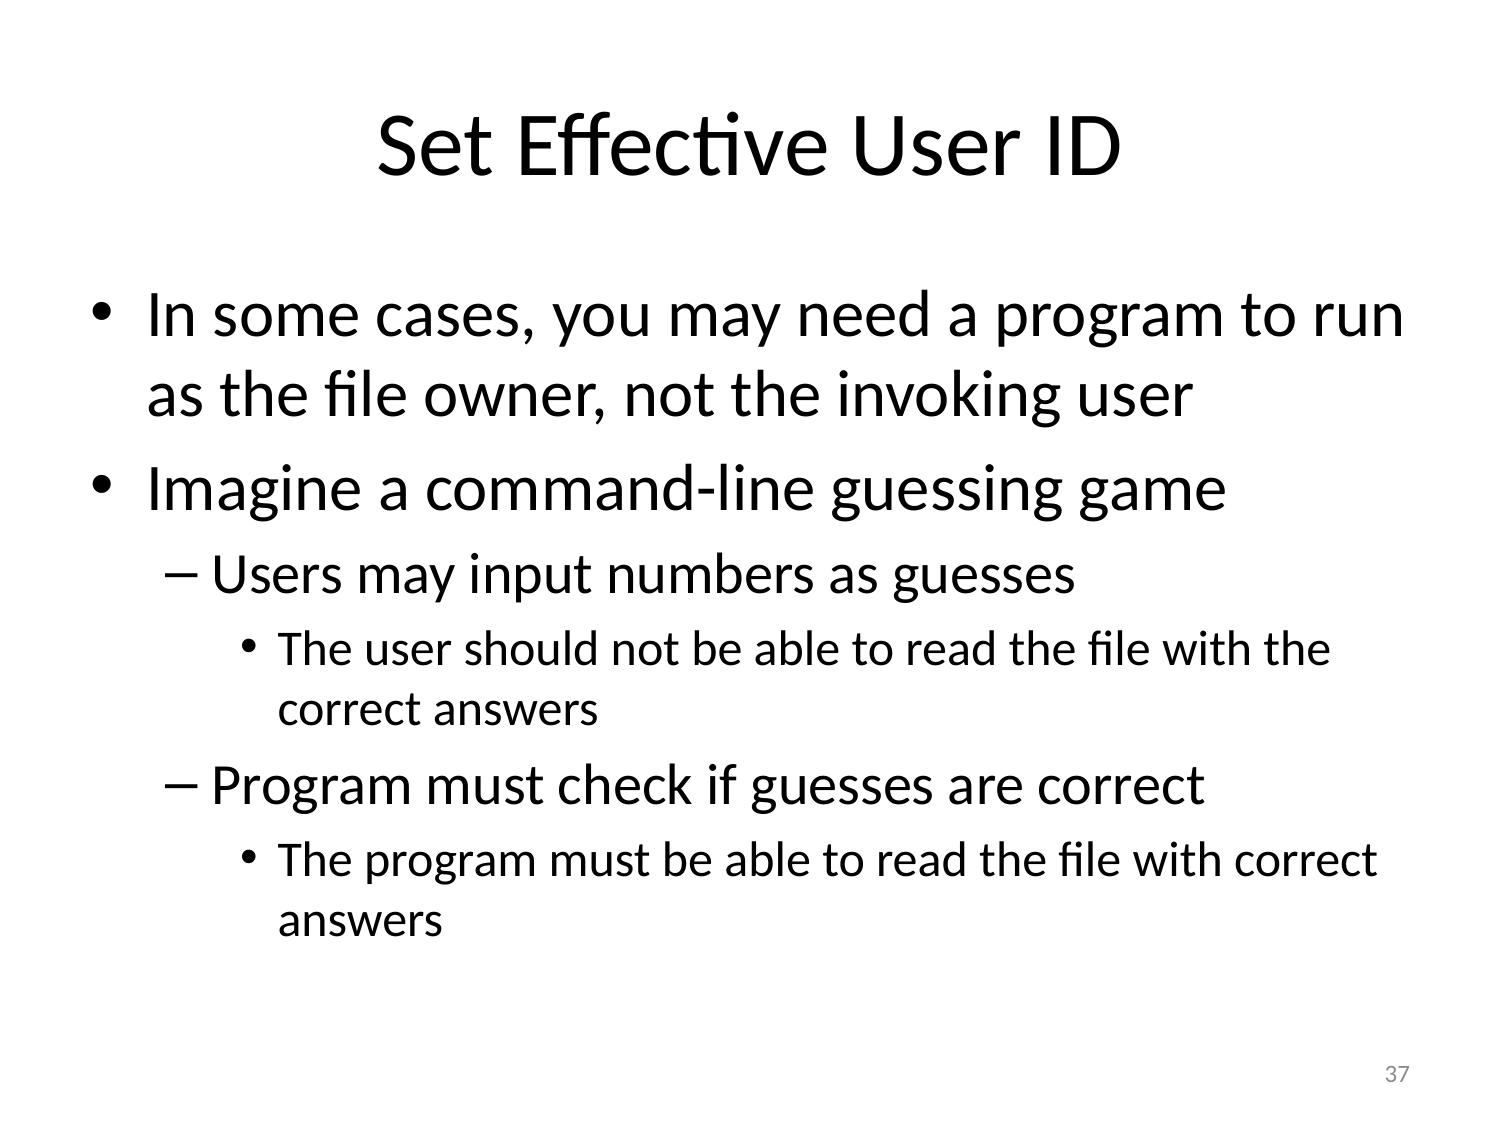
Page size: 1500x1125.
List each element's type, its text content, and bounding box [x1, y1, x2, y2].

slide_number <number> [1074, 1042, 1425, 1103]
title Set Effective User ID [75, 45, 1425, 233]
list In some cases, you may need a program to run as the file owner, not the invoking user Imagine a command-line guessing game Users may input numbers as guesses The user should not be able to read the file with the correct answers Program must check if guesses are correct The program must be able to read the file with correct answers [75, 262, 1425, 1005]
